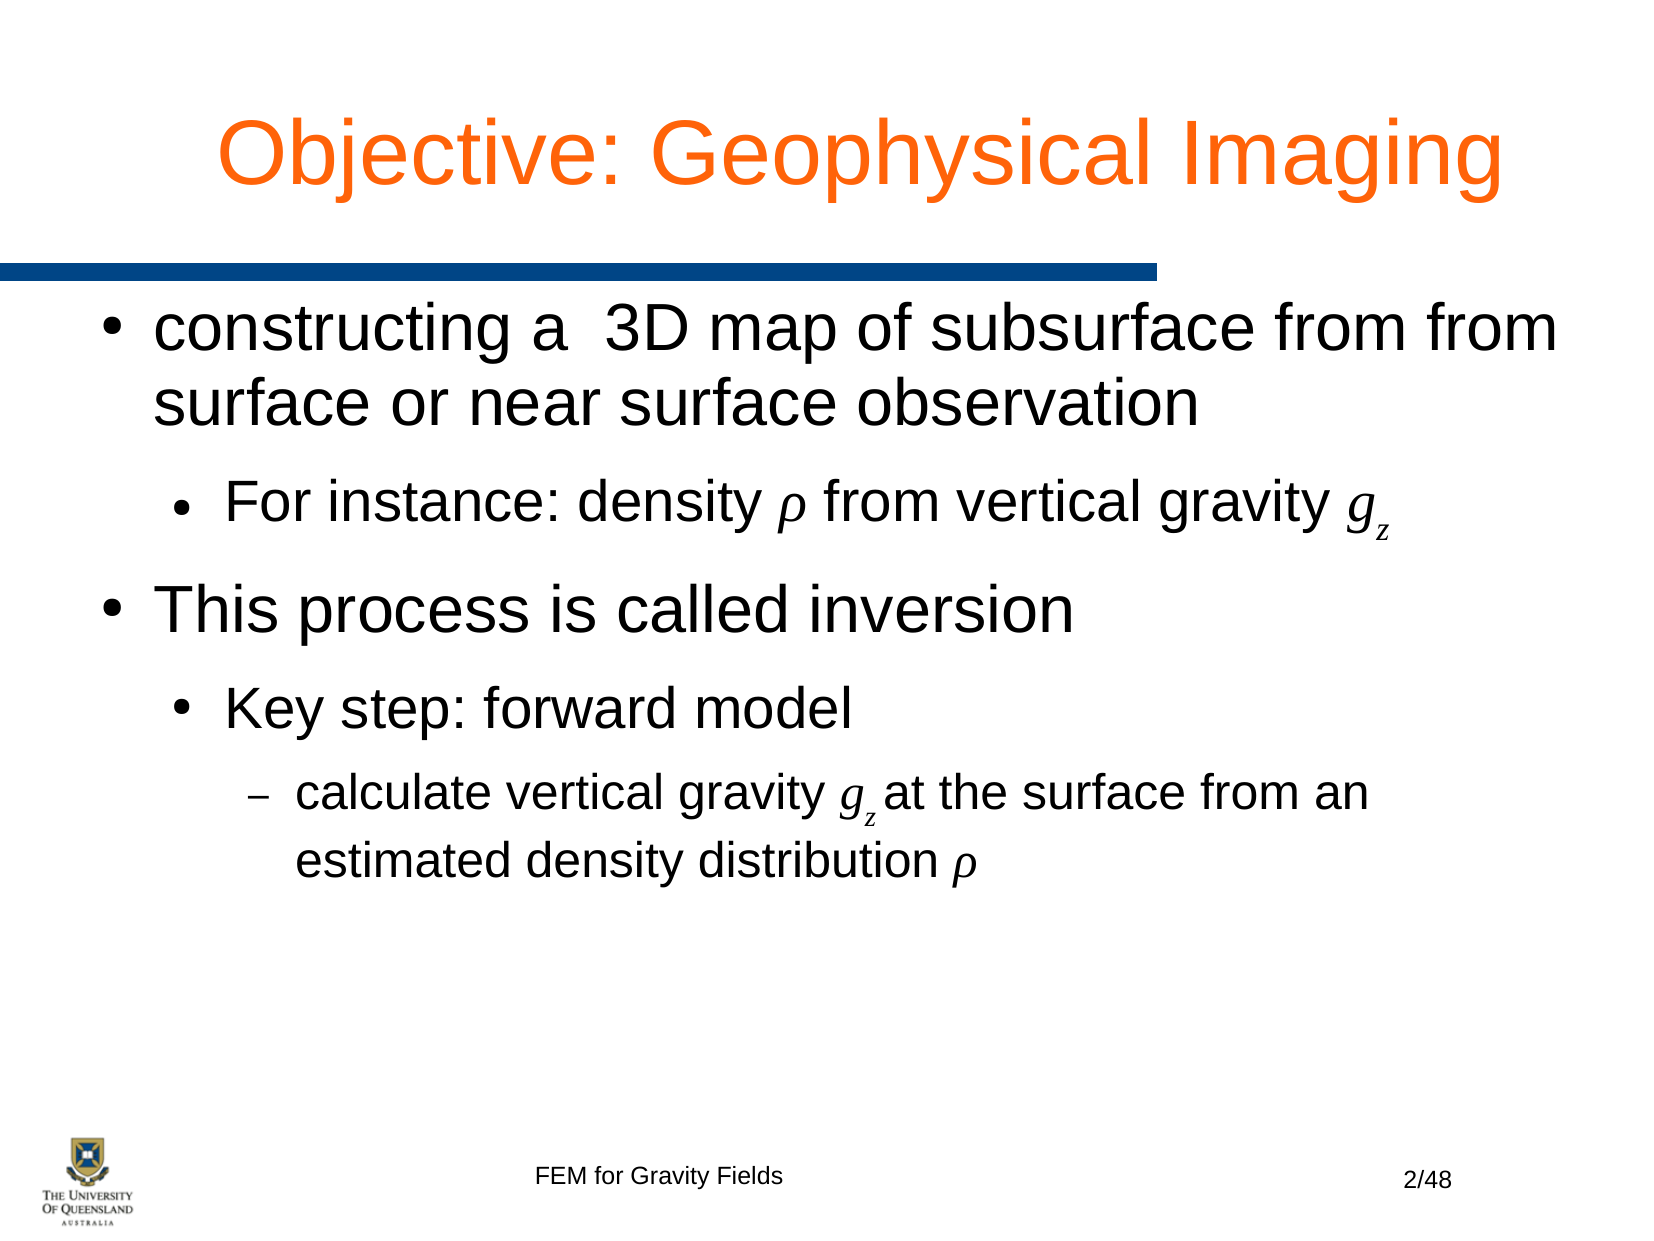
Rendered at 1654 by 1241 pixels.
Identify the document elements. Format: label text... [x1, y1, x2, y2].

picture [35, 1133, 142, 1235]
title Objective: Geophysical Imaging [82, 49, 1571, 257]
list constructing a 3D map of subsurface from from surface or near surface observation For instance: density ρ from vertical gravity gz This process is called inversion Key step: forward model calculate vertical gravity gz at the surface from an estimated density distribution ρ [82, 290, 1571, 1010]
